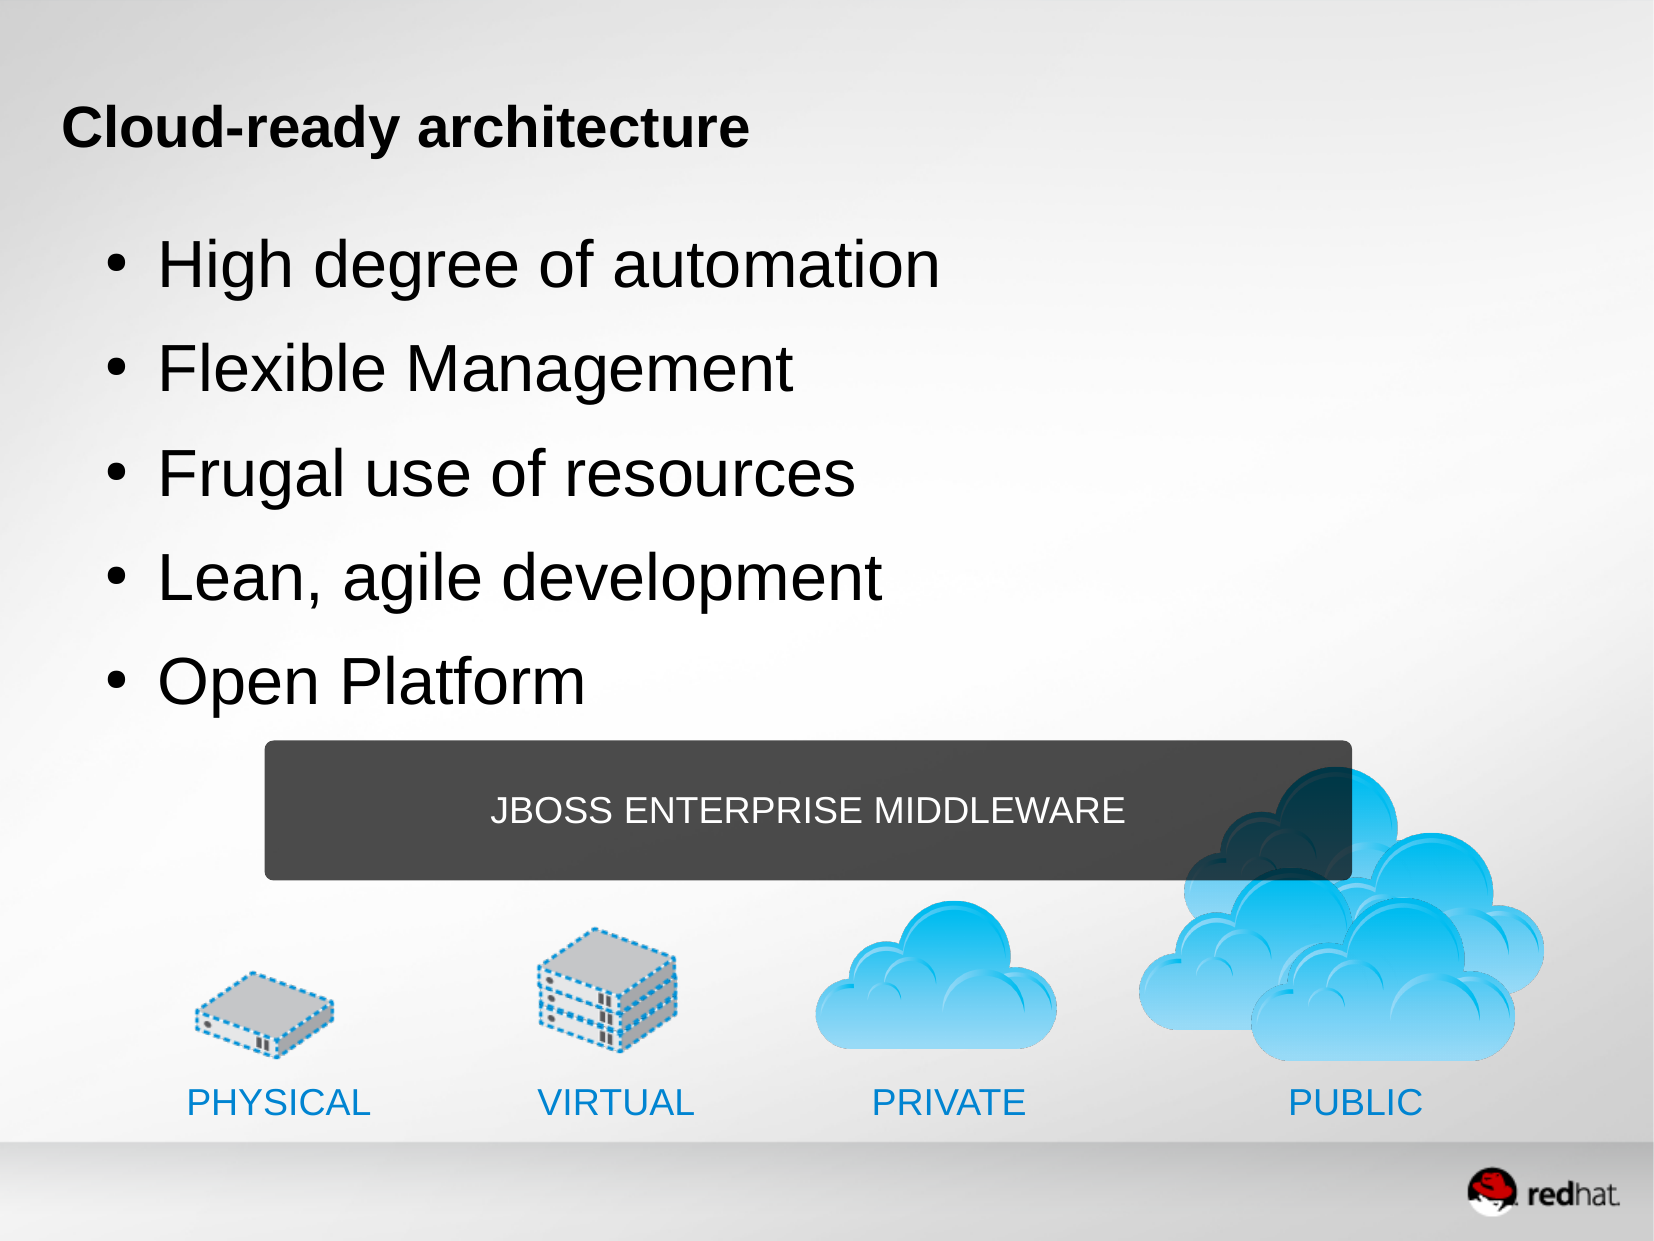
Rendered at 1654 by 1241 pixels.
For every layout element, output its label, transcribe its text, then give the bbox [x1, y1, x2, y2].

picture [0, 0, 1654, 1241]
text_box PHYSICAL VIRTUAL PRIVATE PUBLIC [171, 1073, 1461, 1131]
text_box JBOSS ENTERPRISE MIDDLEWARE [264, 740, 1353, 881]
text_box Cloud-ready architecture [61, 77, 1577, 174]
list High degree of automation Flexible Management Frugal use of resources Lean, agile development Open Platform [86, 227, 1576, 1021]
